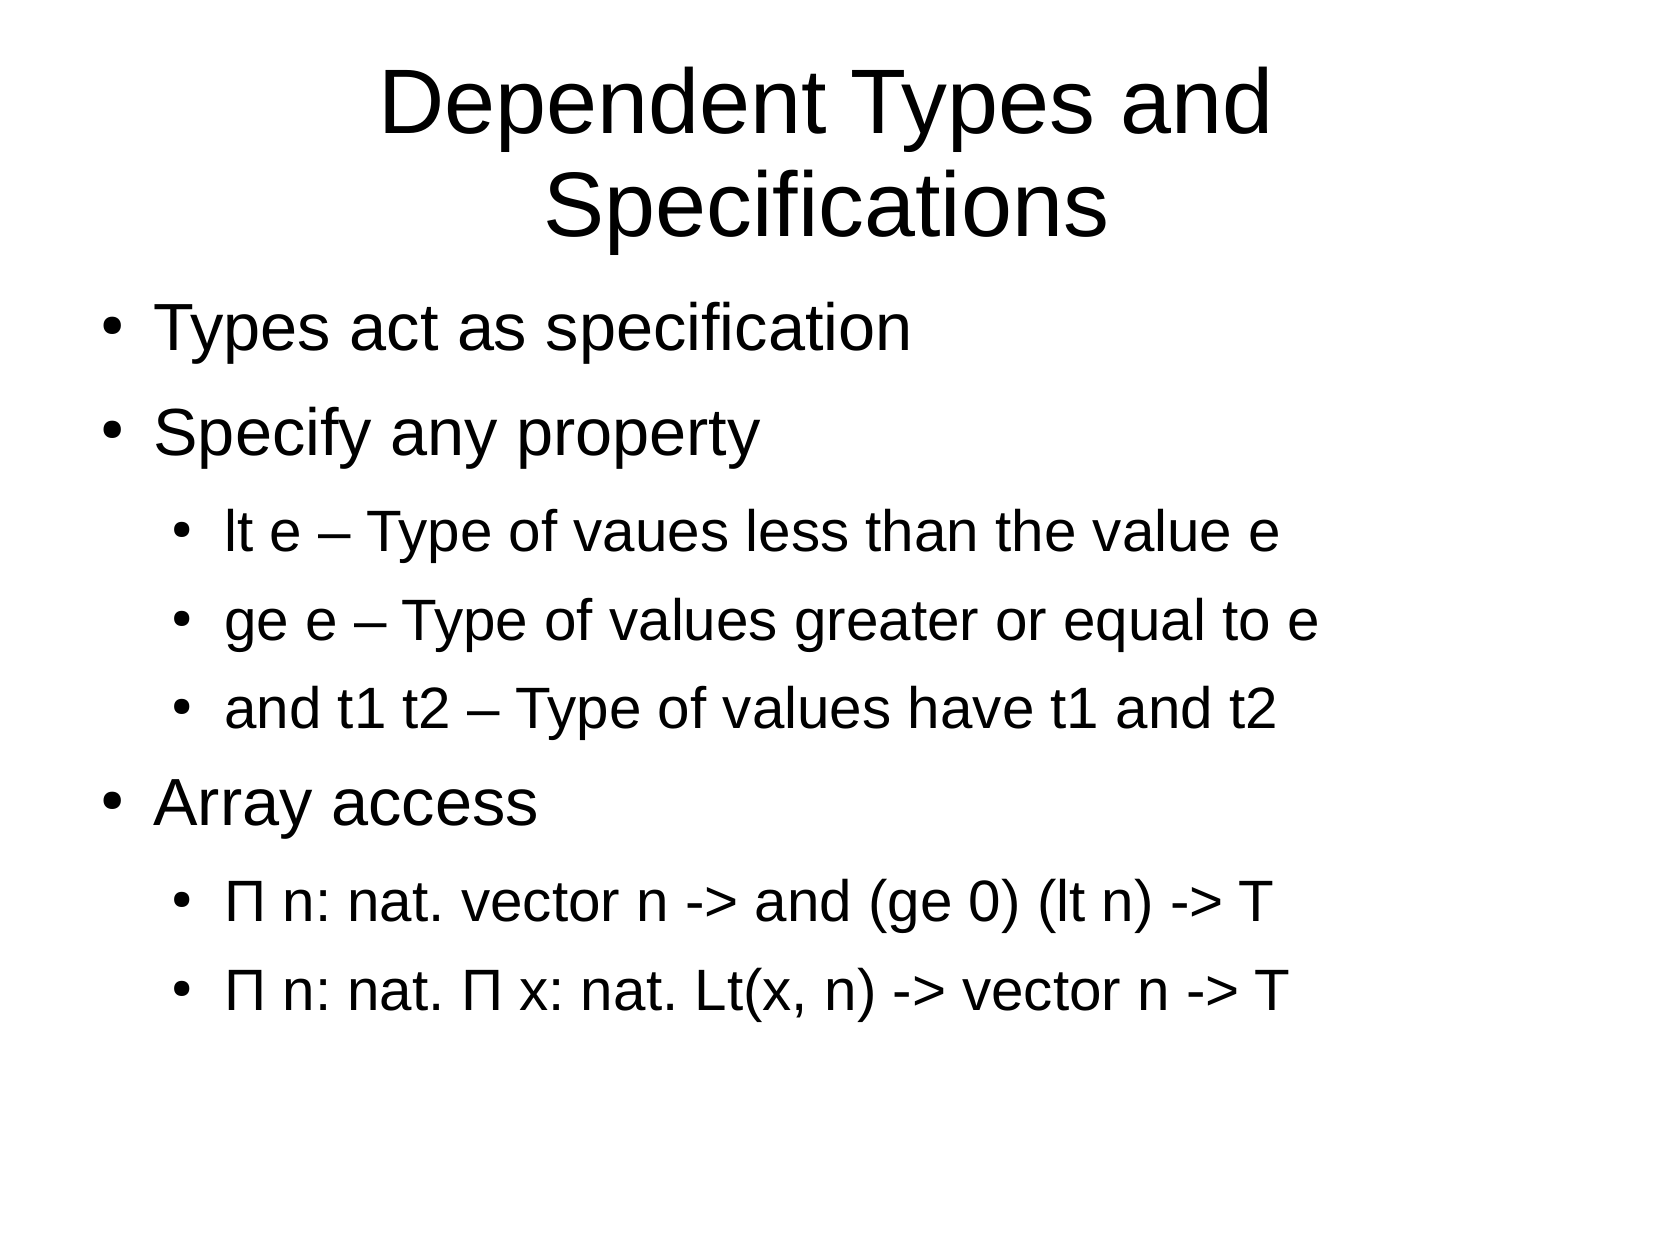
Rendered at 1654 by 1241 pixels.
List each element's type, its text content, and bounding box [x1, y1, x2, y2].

list Types act as specification Specify any property lt e – Type of vaues less than the value e ge e – Type of values greater or equal to e and t1 t2 – Type of values have t1 and t2 Array access Π n: nat. vector n -> and (ge 0) (lt n) -> T Π n: nat. Π x: nat. Lt(x, n) -> vector n -> T [82, 290, 1571, 1094]
title Dependent Types and Specifications [82, 50, 1571, 256]
